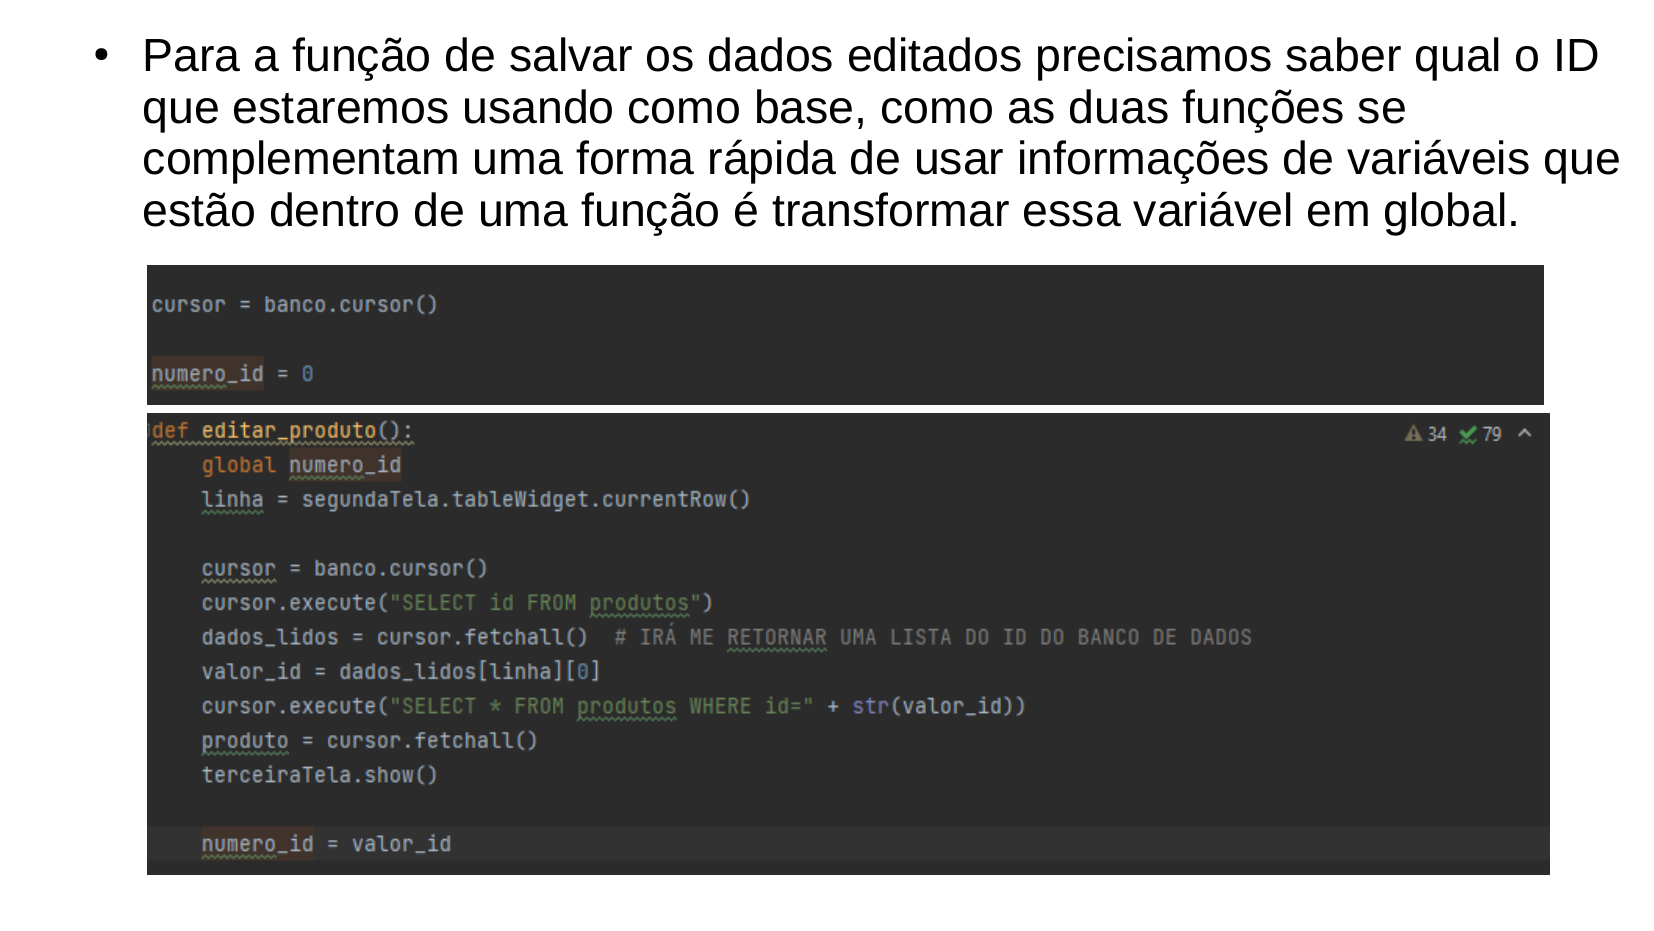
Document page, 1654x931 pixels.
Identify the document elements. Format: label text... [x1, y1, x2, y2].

list Para a função de salvar os dados editados precisamos saber qual o ID que estaremos usando como base, como as duas funções se complementam uma forma rápida de usar informações de variáveis que estão dentro de uma função é transformar essa variável em global. [76, 29, 1654, 287]
picture [147, 413, 1550, 875]
picture [147, 265, 1544, 405]
